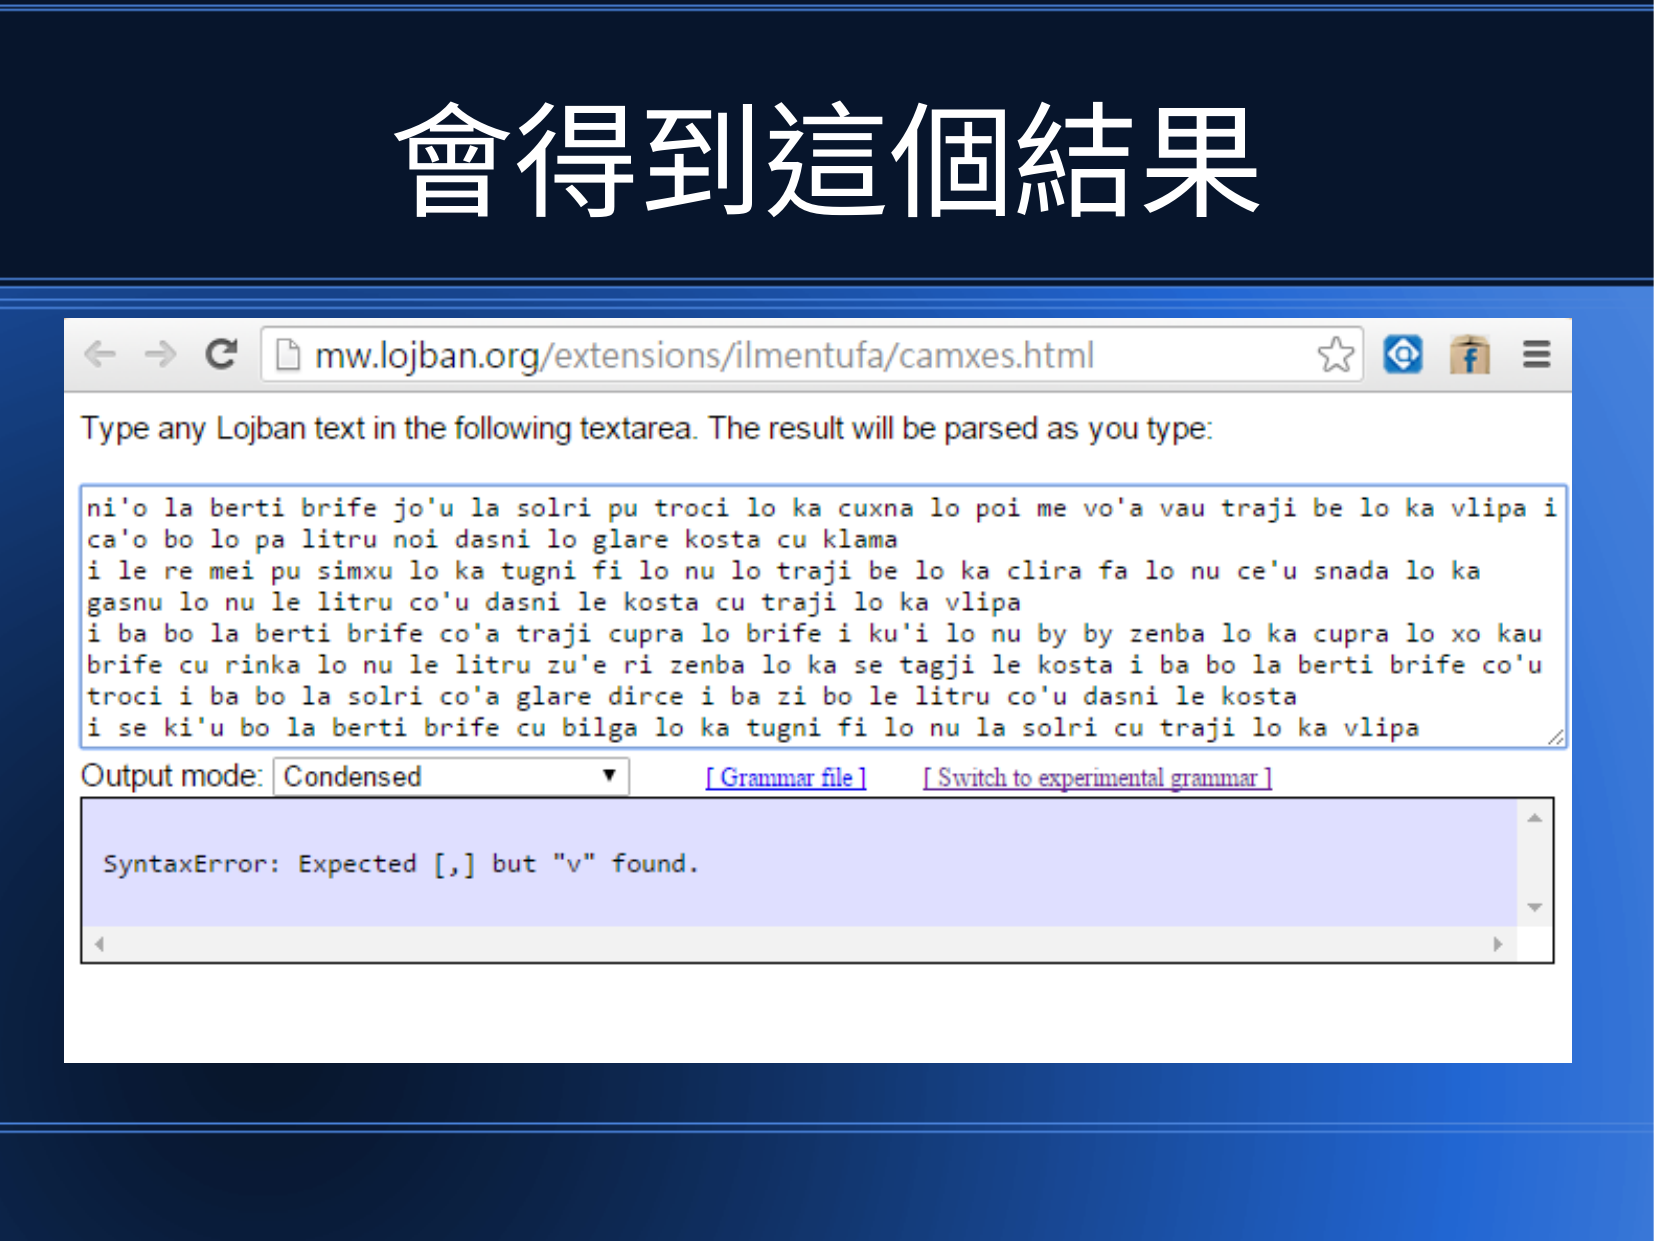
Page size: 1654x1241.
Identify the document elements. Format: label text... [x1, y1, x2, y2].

title 會得到這個結果 [82, 49, 1571, 257]
picture [0, 0, 1654, 1241]
